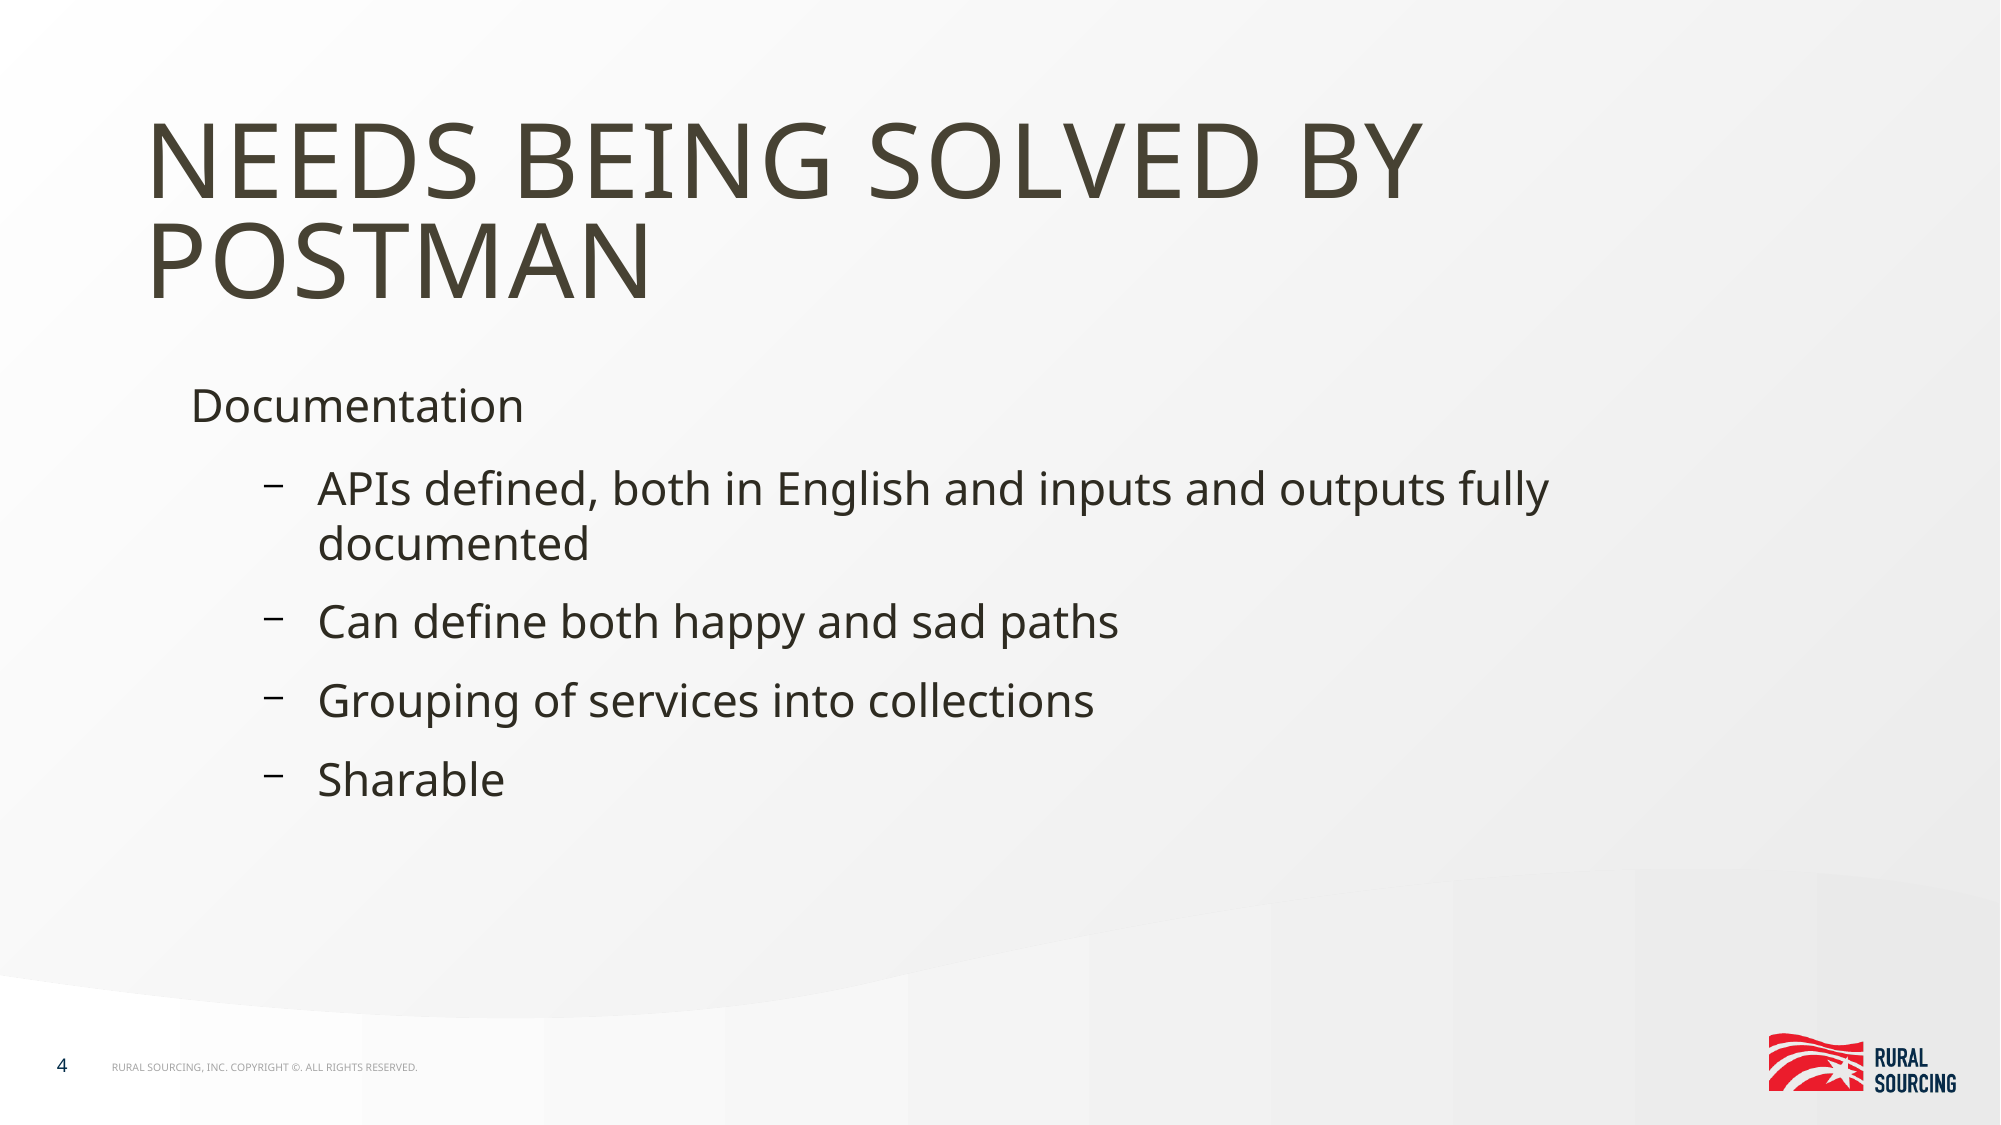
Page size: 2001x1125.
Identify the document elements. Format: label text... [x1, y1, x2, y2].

title NeedS being solved by postman [129, 96, 1763, 342]
list Documentation APIs defined, both in English and inputs and outputs fully documented Can define both happy and sad paths Grouping of services into collections Sharable [168, 375, 1763, 1035]
picture [1769, 1033, 1956, 1093]
